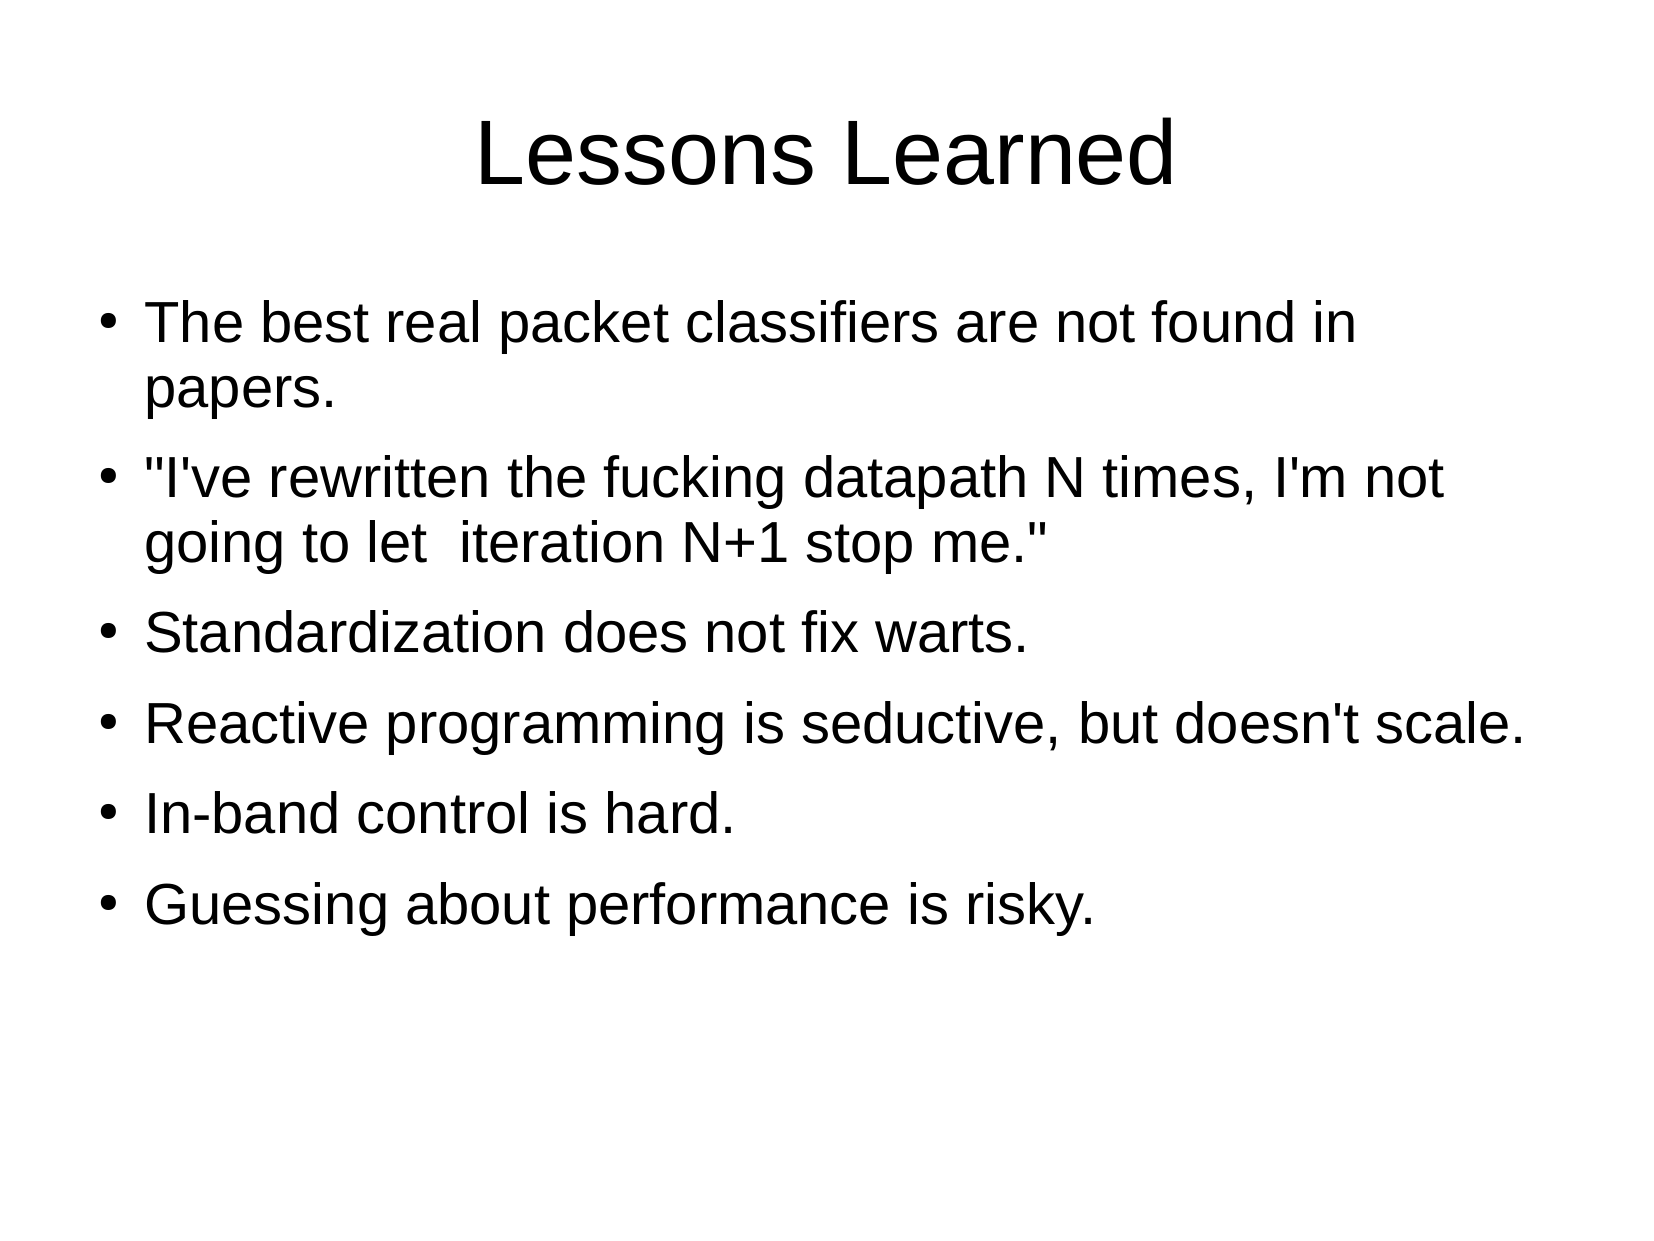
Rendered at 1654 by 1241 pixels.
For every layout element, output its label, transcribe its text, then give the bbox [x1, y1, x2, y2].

title Lessons Learned [82, 49, 1571, 257]
list The best real packet classifiers are not found in papers. "I've rewritten the fucking datapath N times, I'm not going to let iteration N+1 stop me." Standardization does not fix warts. Reactive programming is seductive, but doesn't scale. In-band control is hard. Guessing about performance is risky. [82, 290, 1538, 1010]
